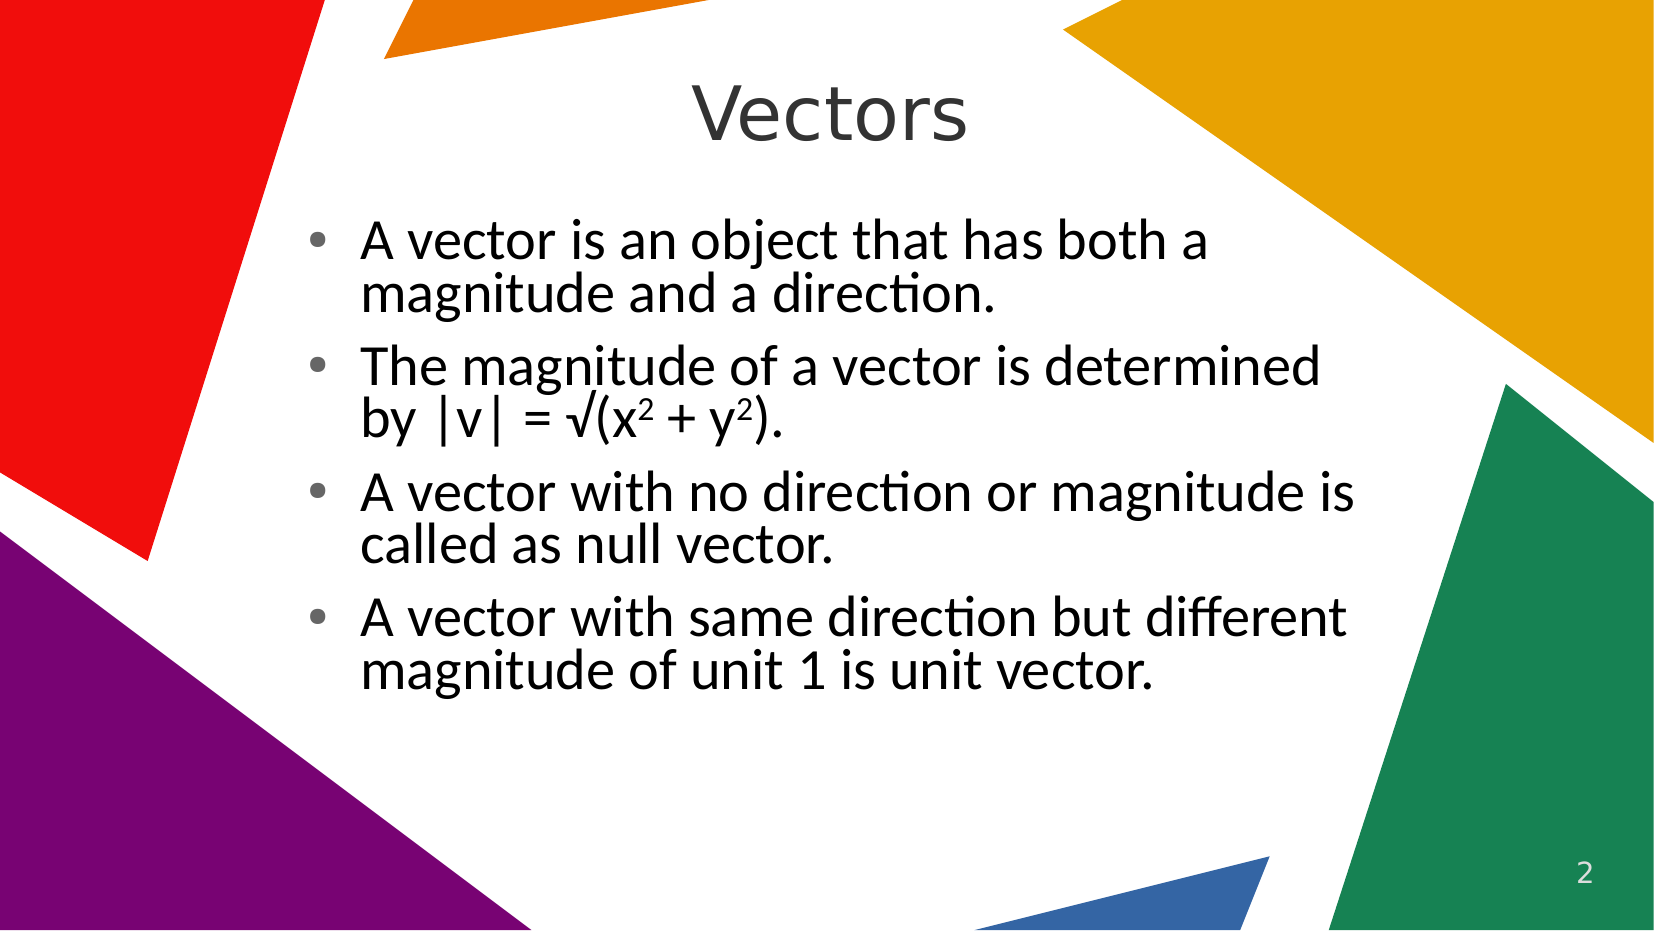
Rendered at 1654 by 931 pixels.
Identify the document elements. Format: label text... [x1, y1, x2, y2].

title Vectors [289, 37, 1372, 193]
list A vector is an object that has both a magnitude and a direction. The magnitude of a vector is determined by |v| = √(x2 + y2). A vector with no direction or magnitude is called as null vector. A vector with same direction but different magnitude of unit 1 is unit vector. [289, 217, 1372, 817]
